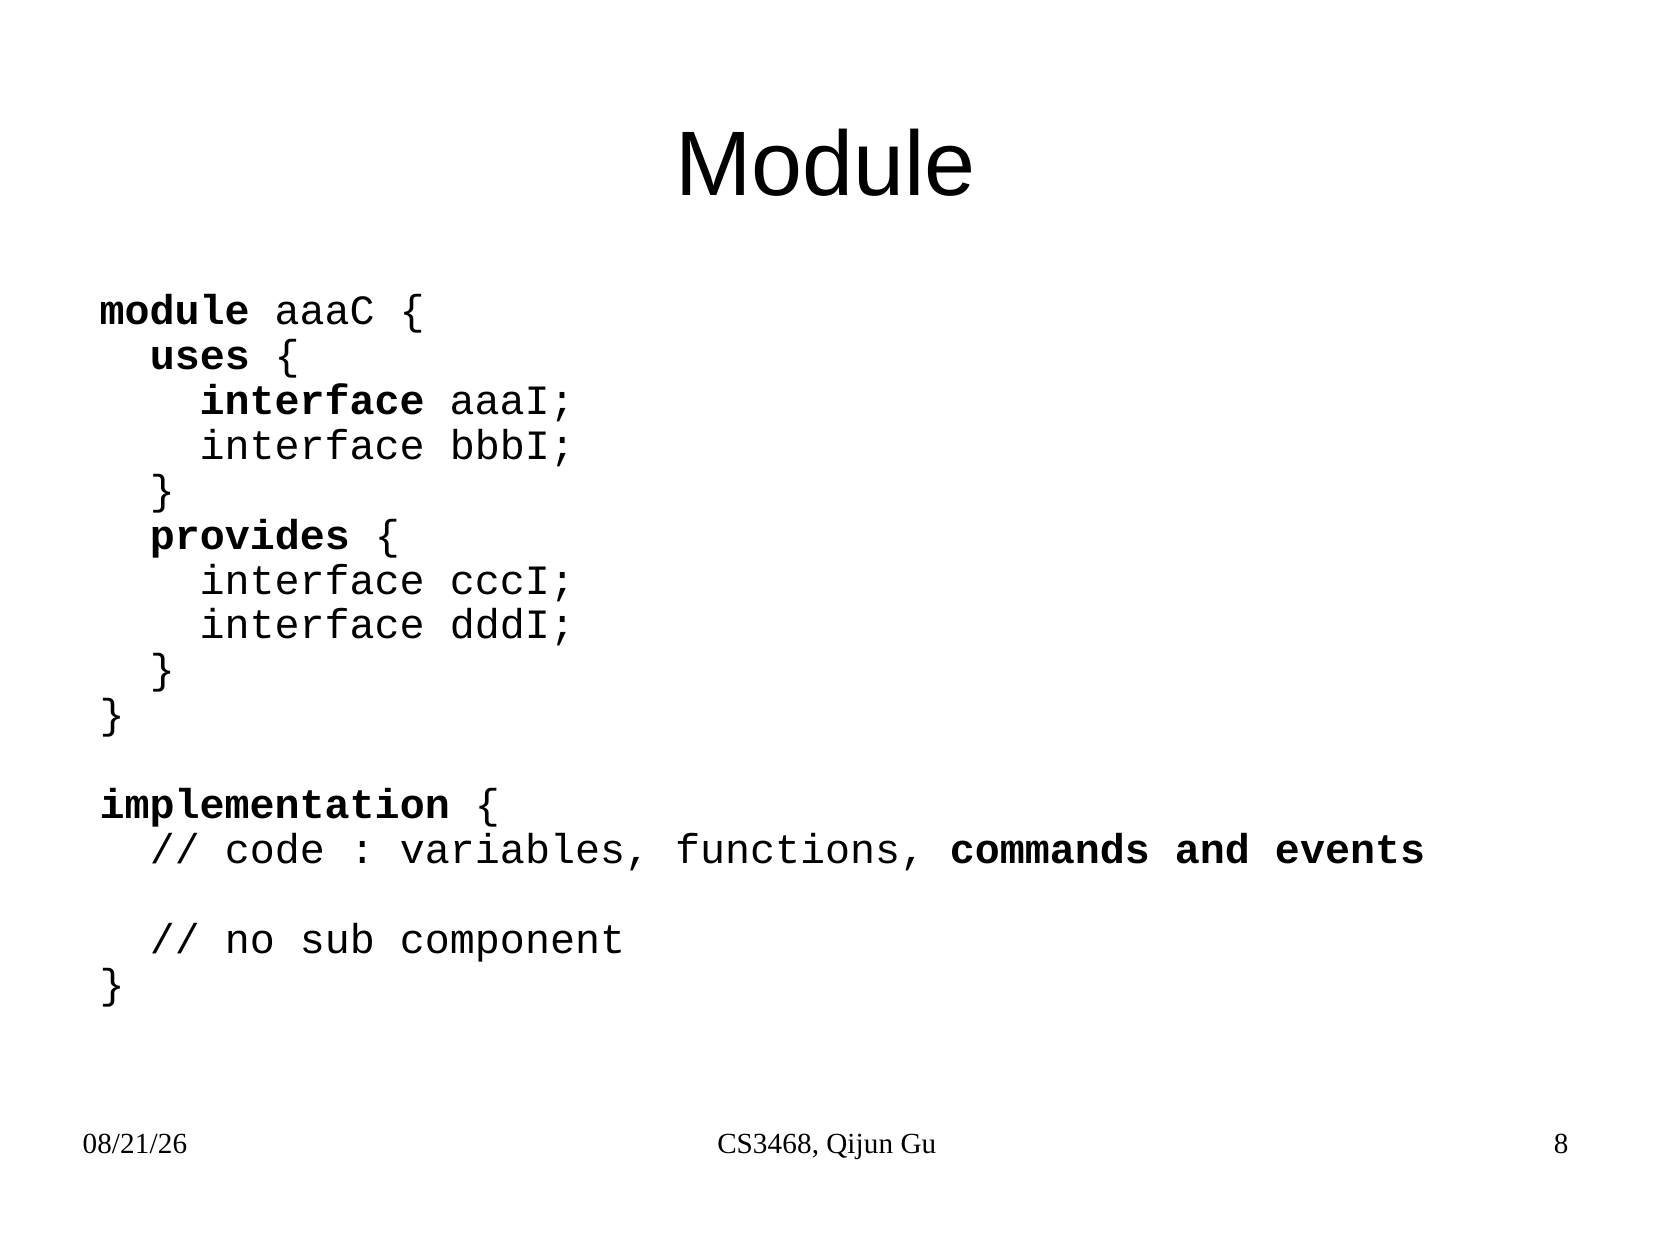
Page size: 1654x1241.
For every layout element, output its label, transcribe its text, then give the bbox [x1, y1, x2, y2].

list module aaaC { uses { interface aaaI; interface bbbI; } provides { interface cccI; interface dddI; } } implementation { // code : variables, functions, commands and events // no sub component } [82, 290, 1570, 1094]
title Module [82, 71, 1570, 263]
